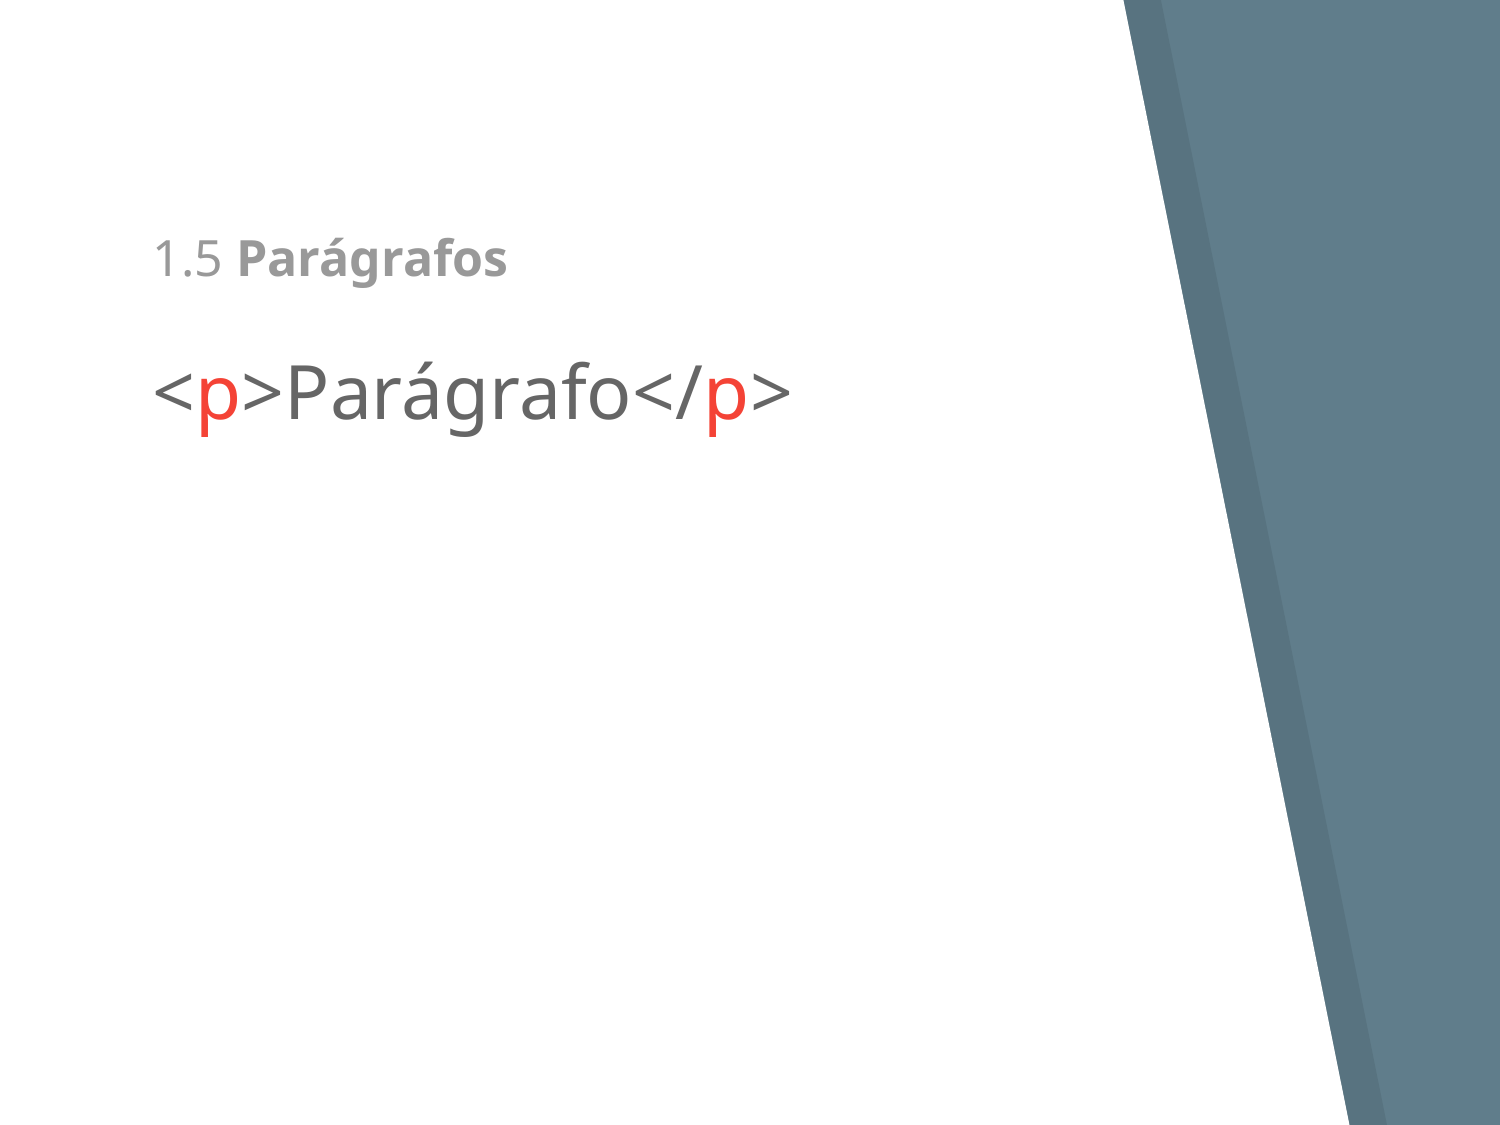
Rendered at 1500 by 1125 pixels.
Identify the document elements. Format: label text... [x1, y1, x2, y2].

list <p>Parágrafo</p> [137, 329, 1011, 823]
title 1.5 Parágrafos [137, 195, 1011, 302]
